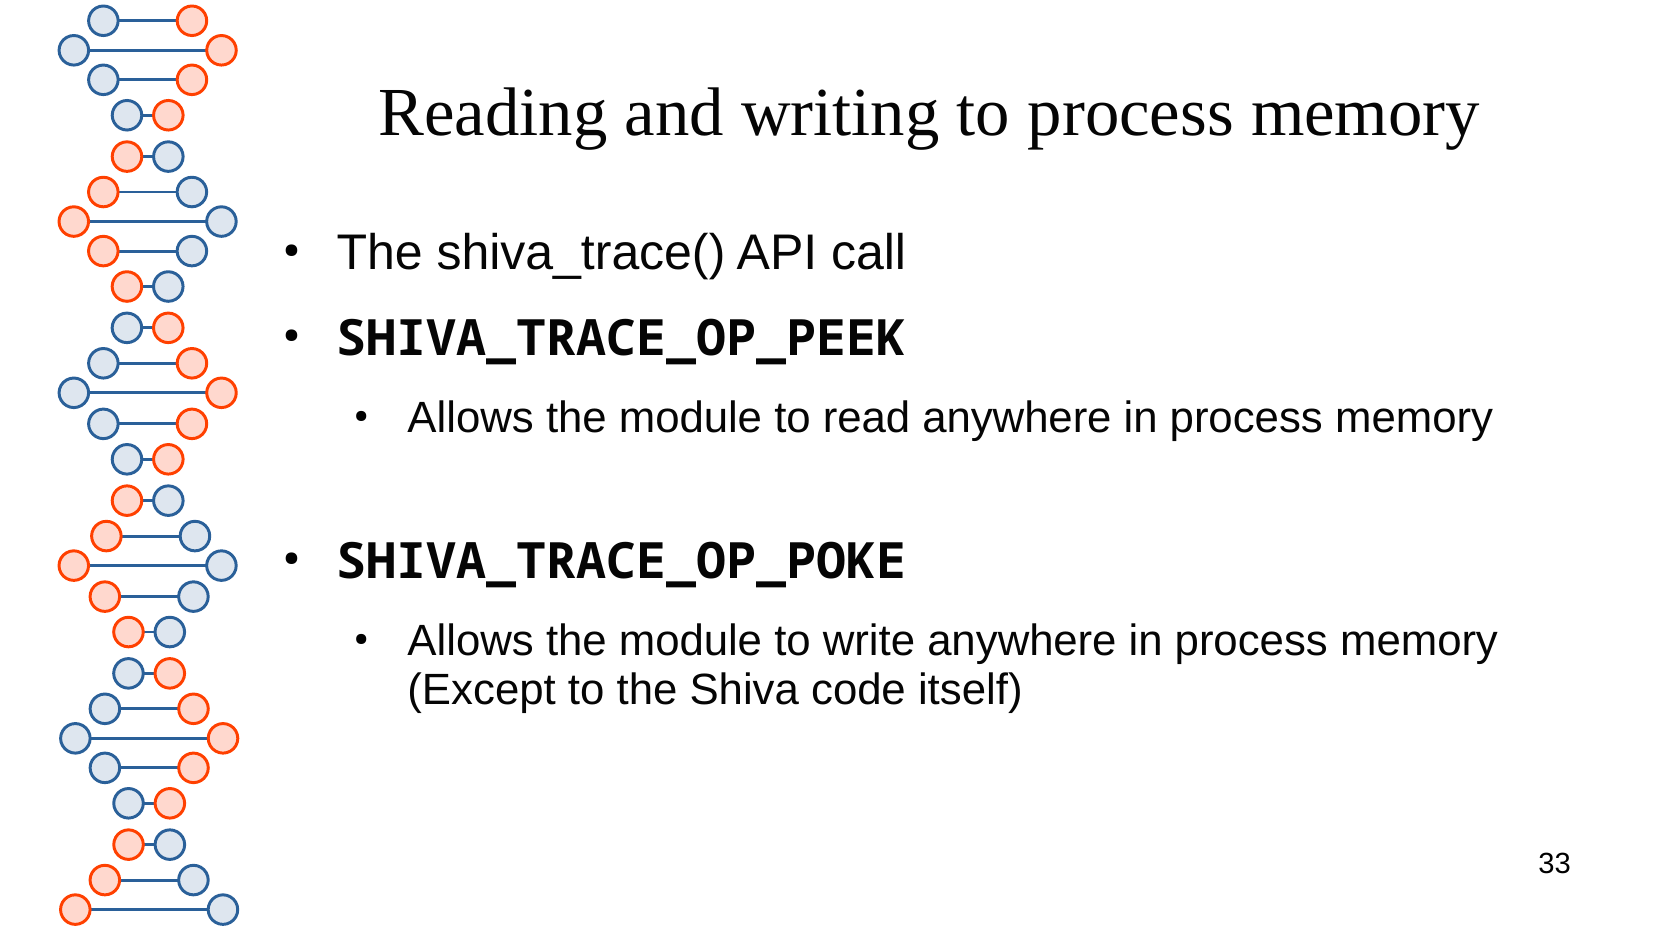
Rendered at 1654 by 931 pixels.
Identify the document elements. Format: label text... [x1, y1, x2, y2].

title Reading and writing to process memory [265, 35, 1595, 189]
list The shiva_trace() API call SHIVA_TRACE_OP_PEEK Allows the module to read anywhere in process memory SHIVA_TRACE_OP_POKE Allows the module to write anywhere in process memory (Except to the Shiva code itself) [265, 224, 1595, 764]
